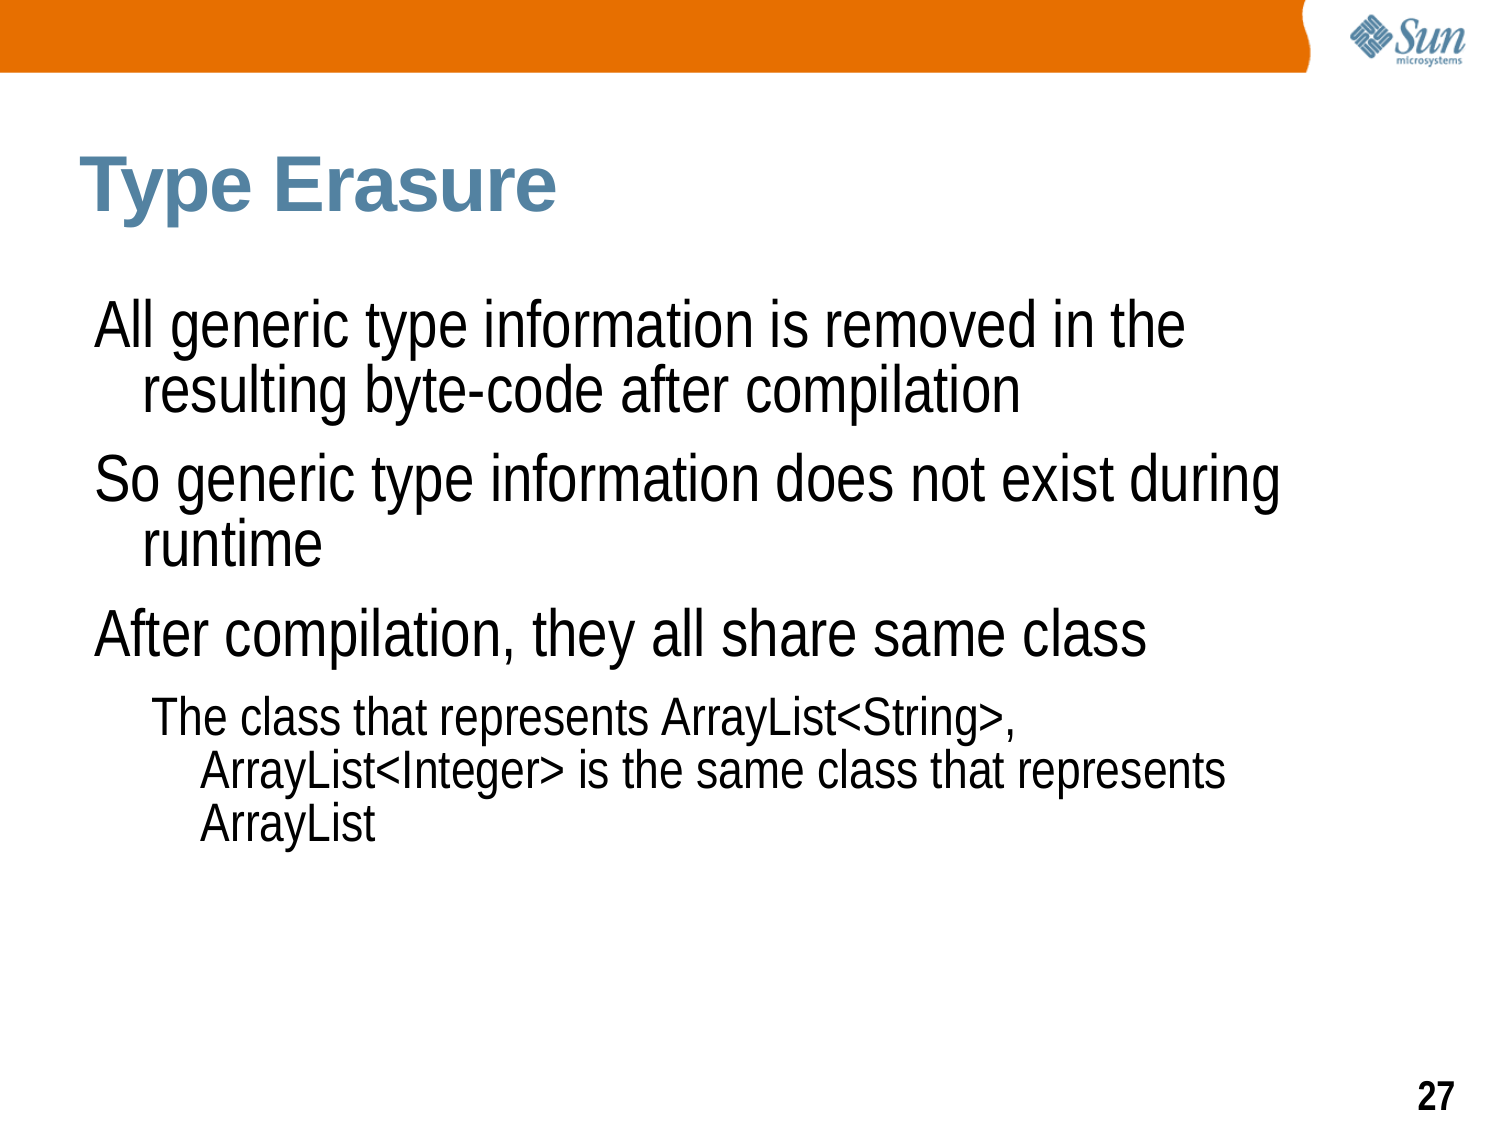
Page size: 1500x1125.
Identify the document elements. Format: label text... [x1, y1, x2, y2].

picture [0, 0, 1500, 75]
list All generic type information is removed in the resulting byte-code after compilation So generic type information does not exist during runtime After compilation, they all share same class The class that represents ArrayList<String>, ArrayList<Integer> is the same class that represents ArrayList [59, 287, 1366, 1098]
title Type Erasure [64, 85, 1366, 287]
